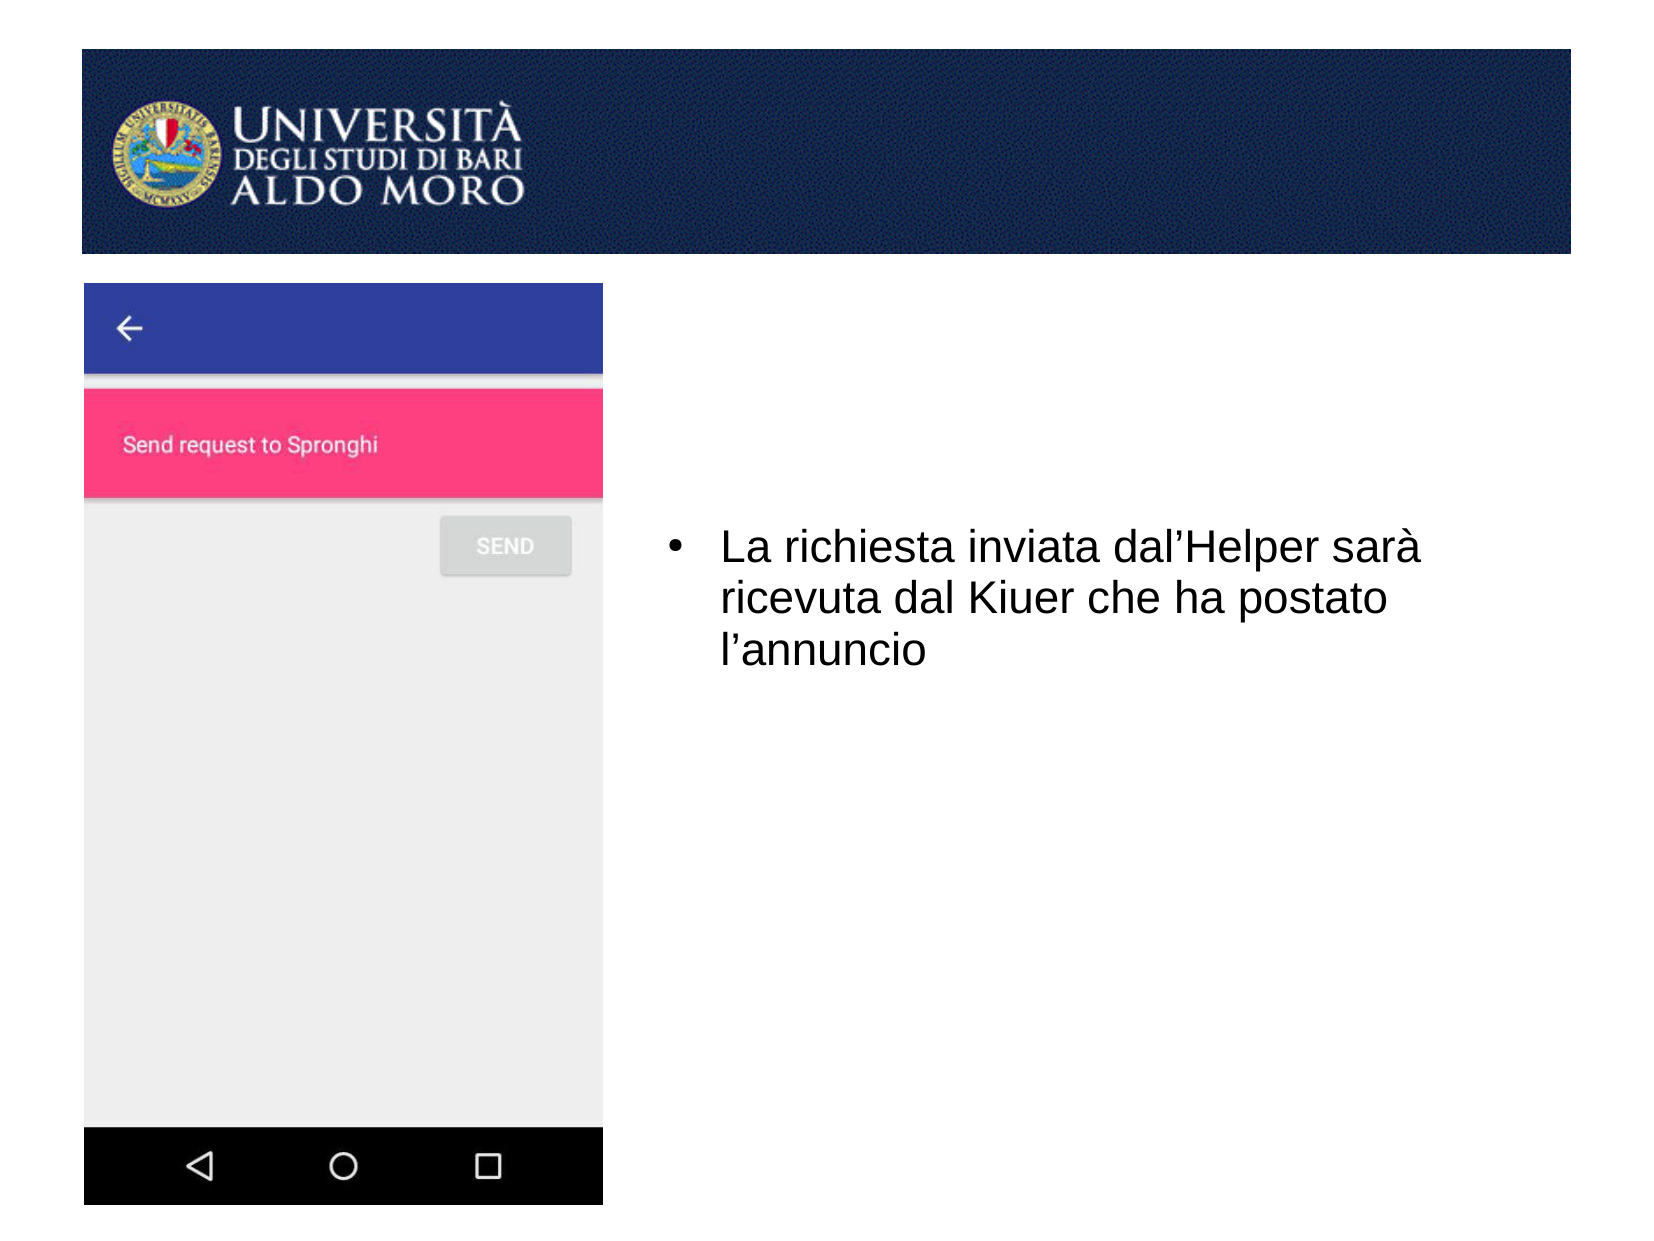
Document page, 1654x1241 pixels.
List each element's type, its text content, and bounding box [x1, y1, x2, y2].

list La richiesta inviata dal’Helper sarà ricevuta dal Kiuer che ha postato l’annuncio [649, 520, 1559, 697]
picture [84, 283, 603, 1205]
picture [82, 49, 1571, 254]
